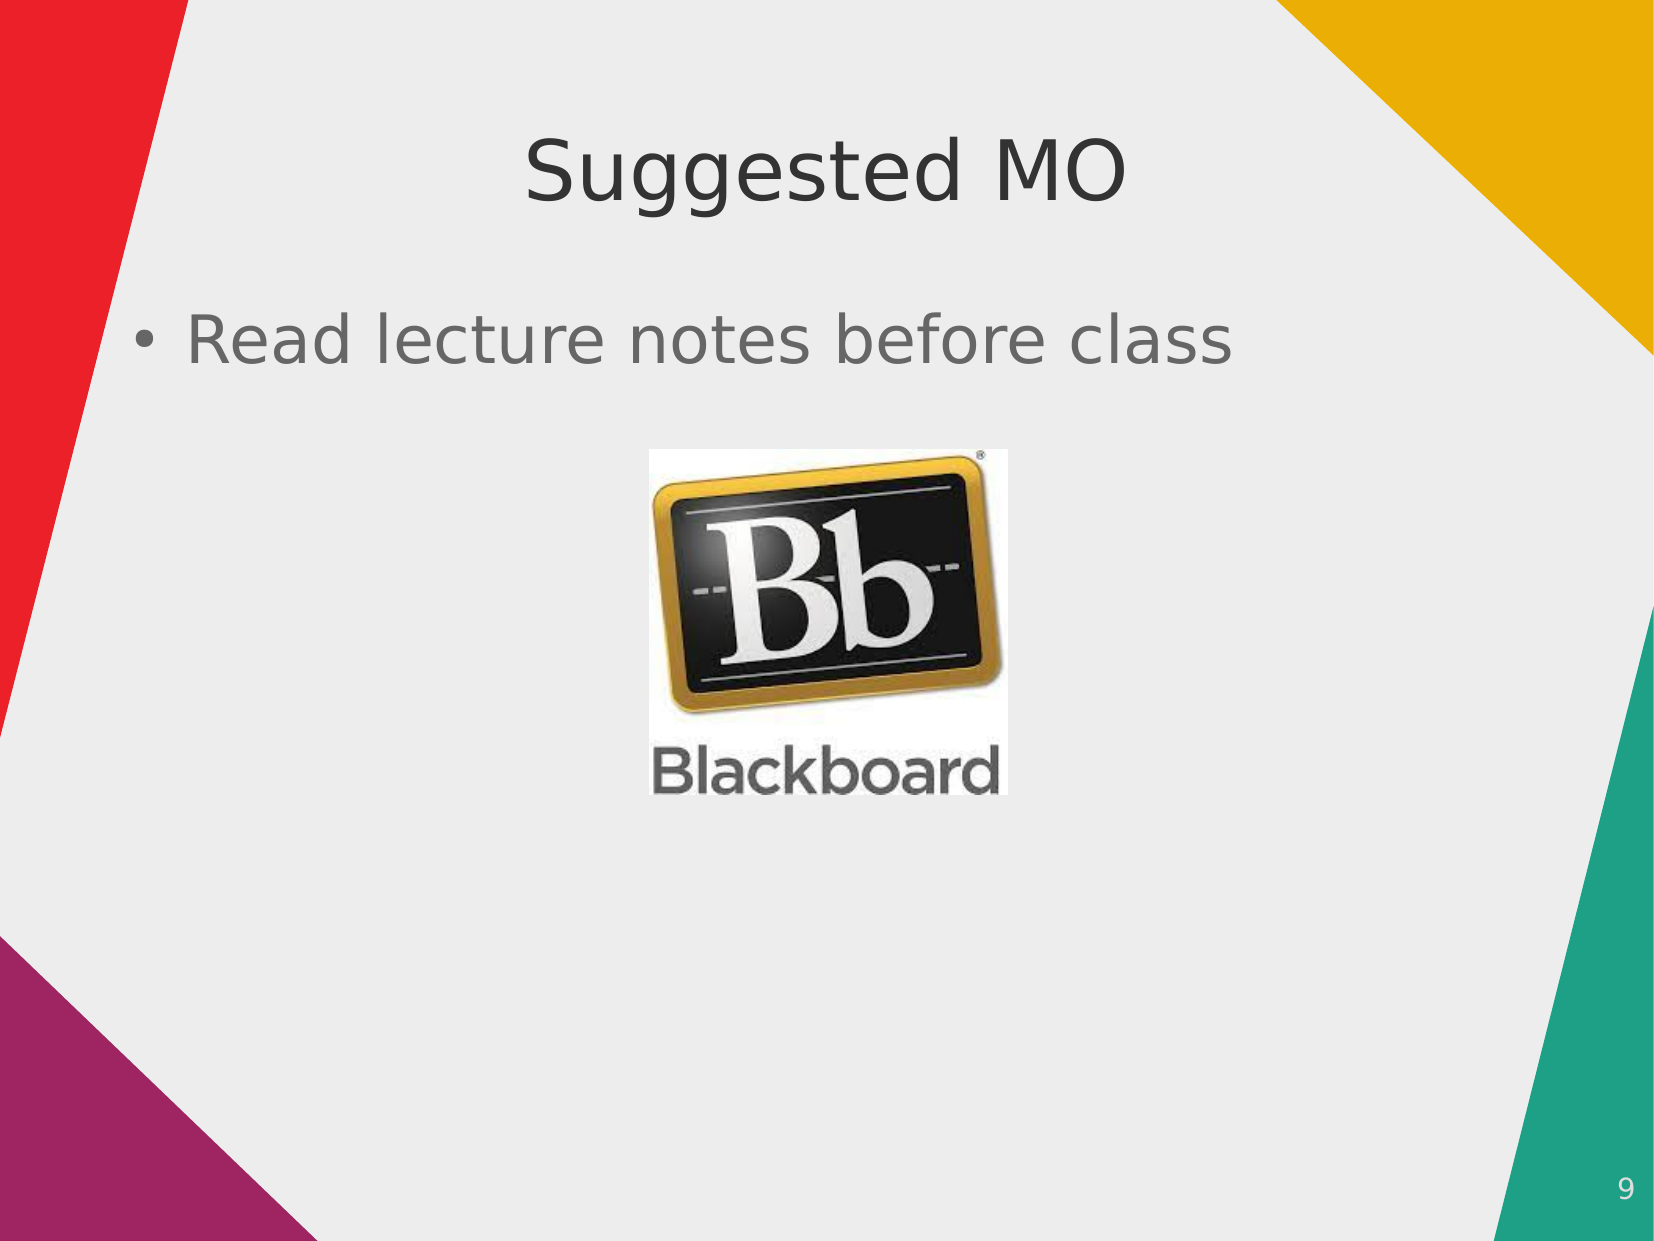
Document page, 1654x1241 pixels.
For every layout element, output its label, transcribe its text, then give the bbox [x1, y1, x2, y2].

title Suggested MO [114, 73, 1539, 271]
picture [649, 449, 1008, 795]
list Read lecture notes before class [114, 302, 1539, 1033]
